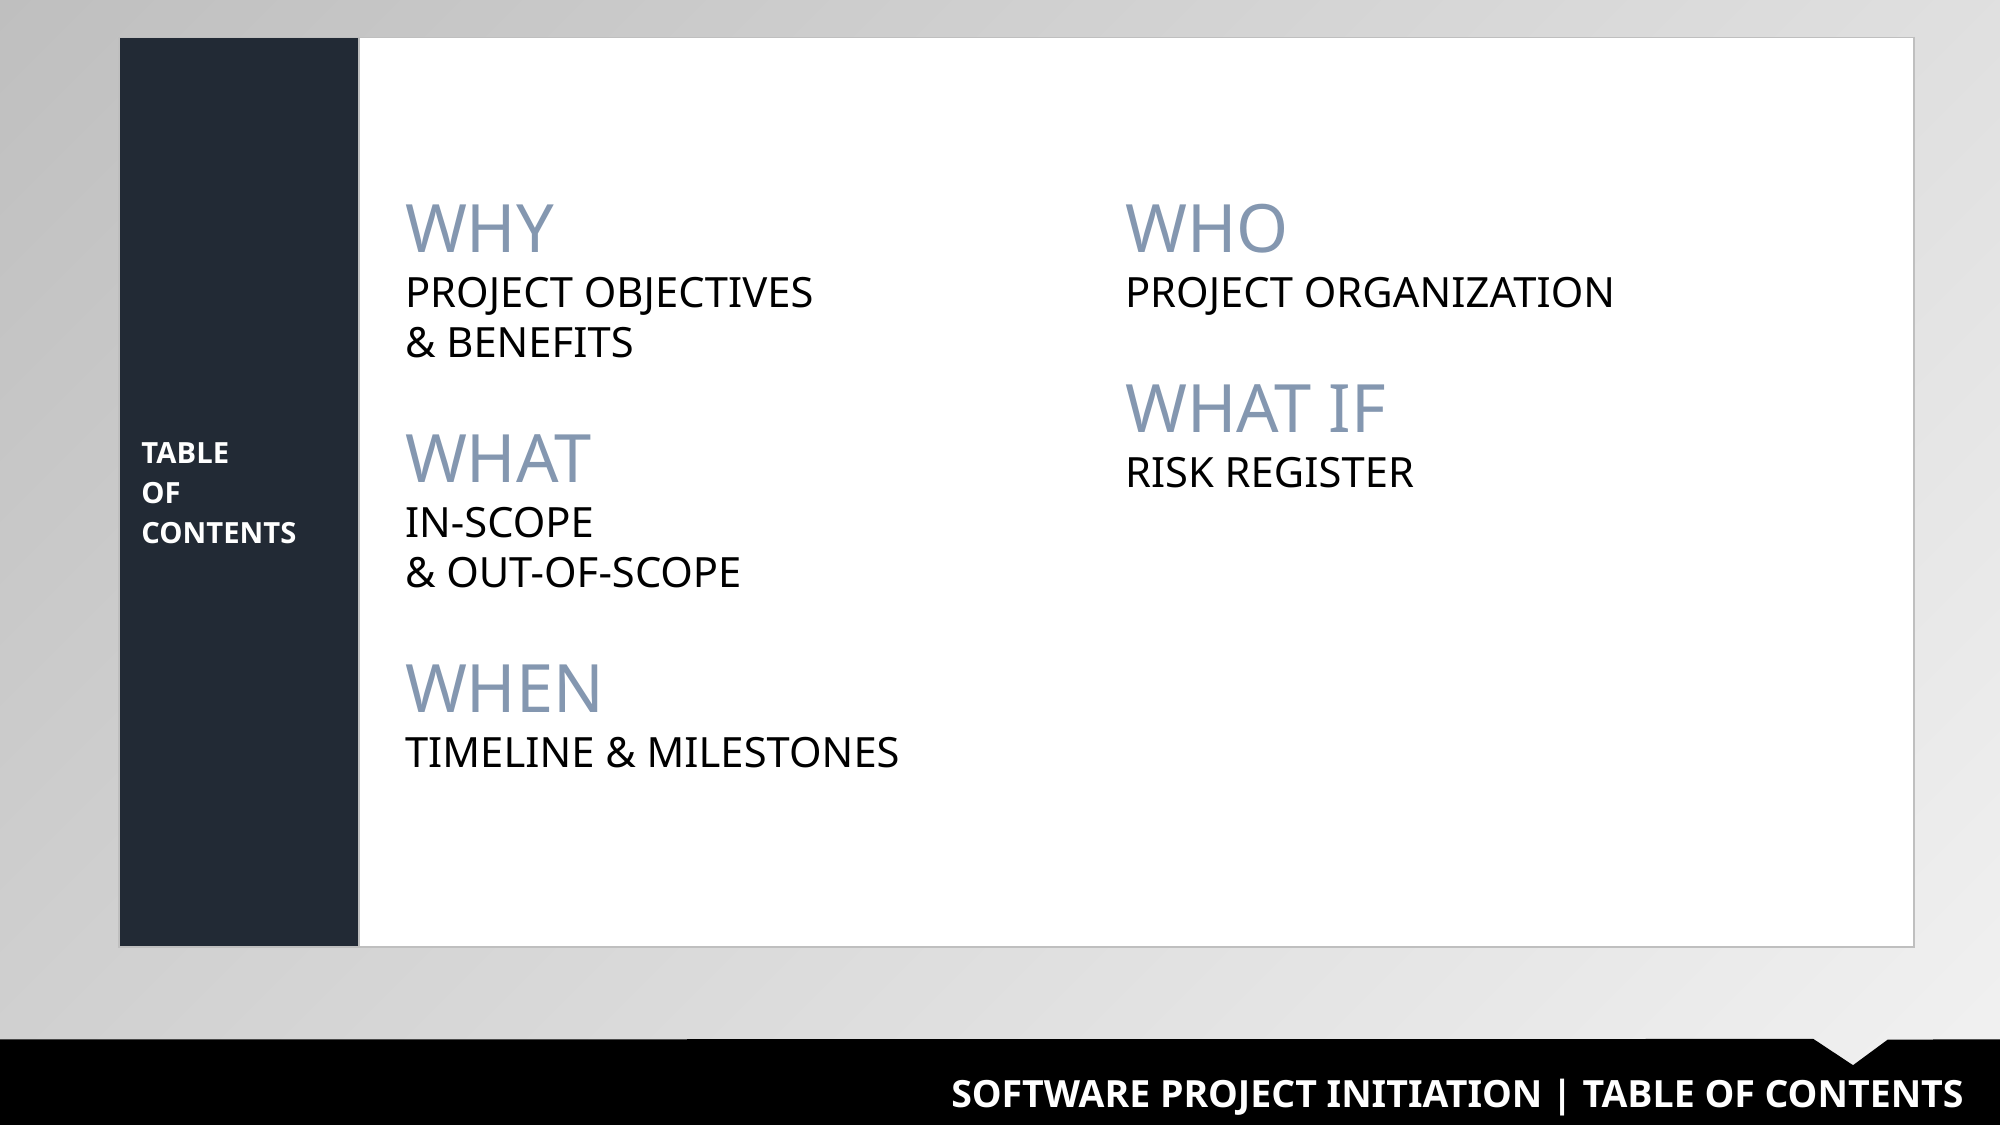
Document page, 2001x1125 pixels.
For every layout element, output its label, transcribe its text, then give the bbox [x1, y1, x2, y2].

text_box SOFTWARE PROJECT INITIATION | TABLE OF CONTENTS [96, 1062, 1980, 1123]
table_header [360, 38, 1913, 946]
table_header TABLE OF CONTENTS [120, 38, 358, 946]
text_box WHY PROJECT OBJECTIVES & BENEFITS WHAT IN-SCOPE & OUT-OF-SCOPE WHEN TIMELINE & MILESTONES WHO PROJECT ORGANIZATION WHAT IF RISK REGISTER [390, 178, 1860, 830]
text_box [0, 1038, 2000, 1125]
